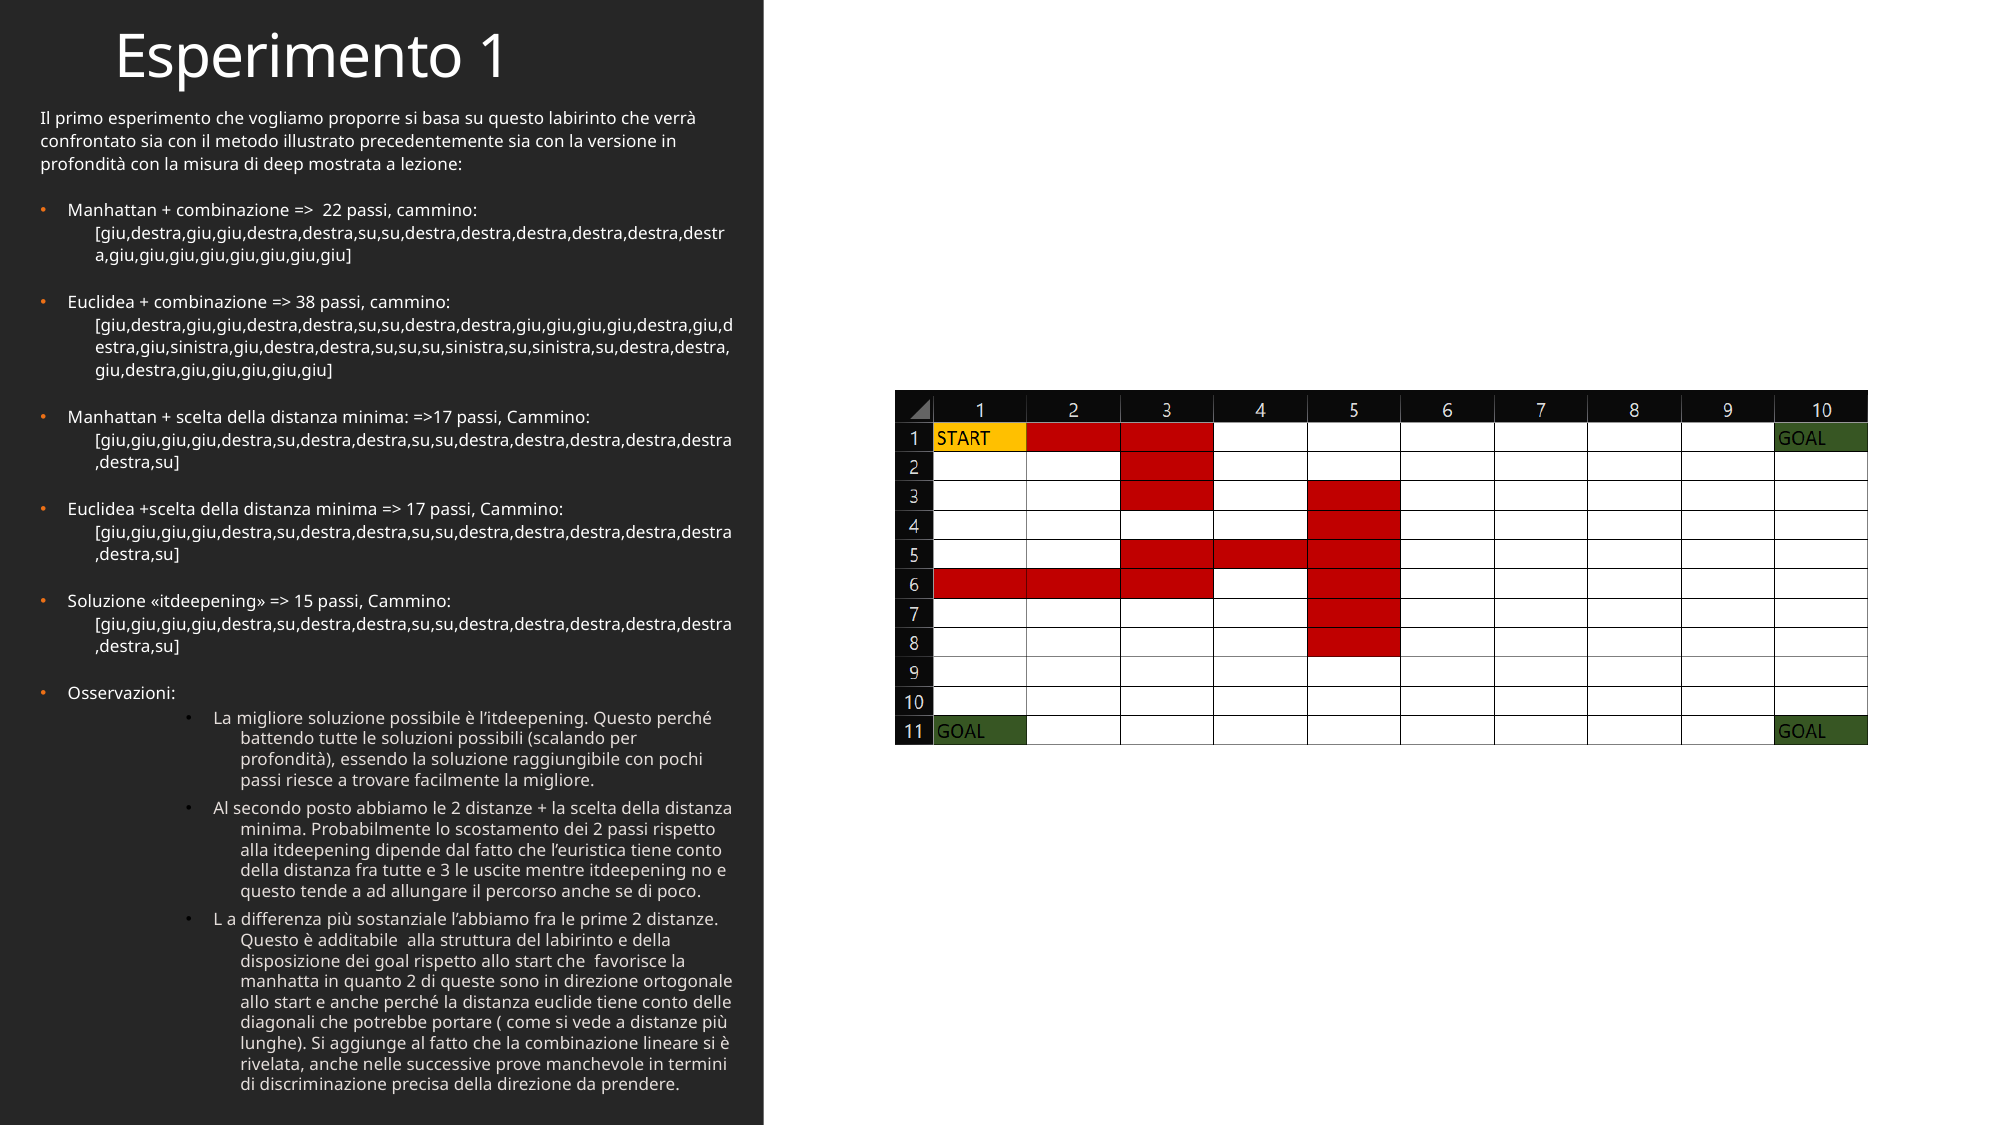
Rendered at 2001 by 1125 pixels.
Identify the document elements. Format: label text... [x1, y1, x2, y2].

title Esperimento 1 [99, 11, 677, 97]
picture [895, 390, 1868, 745]
list Il primo esperimento che vogliamo proporre si basa su questo labirinto che verrà confrontato sia con il metodo illustrato precedentemente sia con la versione in profondità con la misura di deep mostrata a lezione: Manhattan + combinazione => 22 passi, cammino: [giu,destra,giu,giu,destra,destra,su,su,destra,destra,destra,destra,destra,destra,giu,giu,giu,giu,giu,giu,giu,giu] Euclidea + combinazione => 38 passi, cammino: [giu,destra,giu,giu,destra,destra,su,su,destra,destra,giu,giu,giu,giu,destra,giu,destra,giu,sinistra,giu,destra,destra,su,su,su,sinistra,su,sinistra,su,destra,destra,giu,destra,giu,giu,giu,giu,giu] Manhattan + scelta della distanza minima: =>17 passi, Cammino: [giu,giu,giu,giu,destra,su,destra,destra,su,su,destra,destra,destra,destra,destra,destra,su] Euclidea +scelta della distanza minima => 17 passi, Cammino: [giu,giu,giu,giu,destra,su,destra,destra,su,su,destra,destra,destra,destra,destra,destra,su] Soluzione «itdeepening» => 15 passi, Cammino: [giu,giu,giu,giu,destra,su,destra,destra,su,su,destra,destra,destra,destra,destra,destra,su] Osservazioni: La migliore soluzione possibile è l’itdeepening. Questo perché battendo tutte le soluzioni possibili (scalando per profondità), essendo la soluzione raggiungibile con pochi passi riesce a trovare facilmente la migliore. Al secondo posto abbiamo le 2 distanze + la scelta della distanza minima. Probabilmente lo scostamento dei 2 passi rispetto alla itdeepening dipende dal fatto che l’euristica tiene conto della distanza fra tutte e 3 le uscite mentre itdeepening no e questo tende a ad allungare il percorso anche se di poco. L a differenza più sostanziale l’abbiamo fra le prime 2 distanze. Questo è additabile alla struttura del labirinto e della disposizione dei goal rispetto allo start che favorisce la manhatta in quanto 2 di queste sono in direzione ortogonale allo start e anche perché la distanza euclide tiene conto delle diagonali che potrebbe portare ( come si vede a distanze più lunghe). Si aggiunge al fatto che la combinazione lineare si è rivelata, anche nelle successive prove manchevole in termini di discriminazione precisa della direzione da prendere. [25, 97, 751, 1114]
